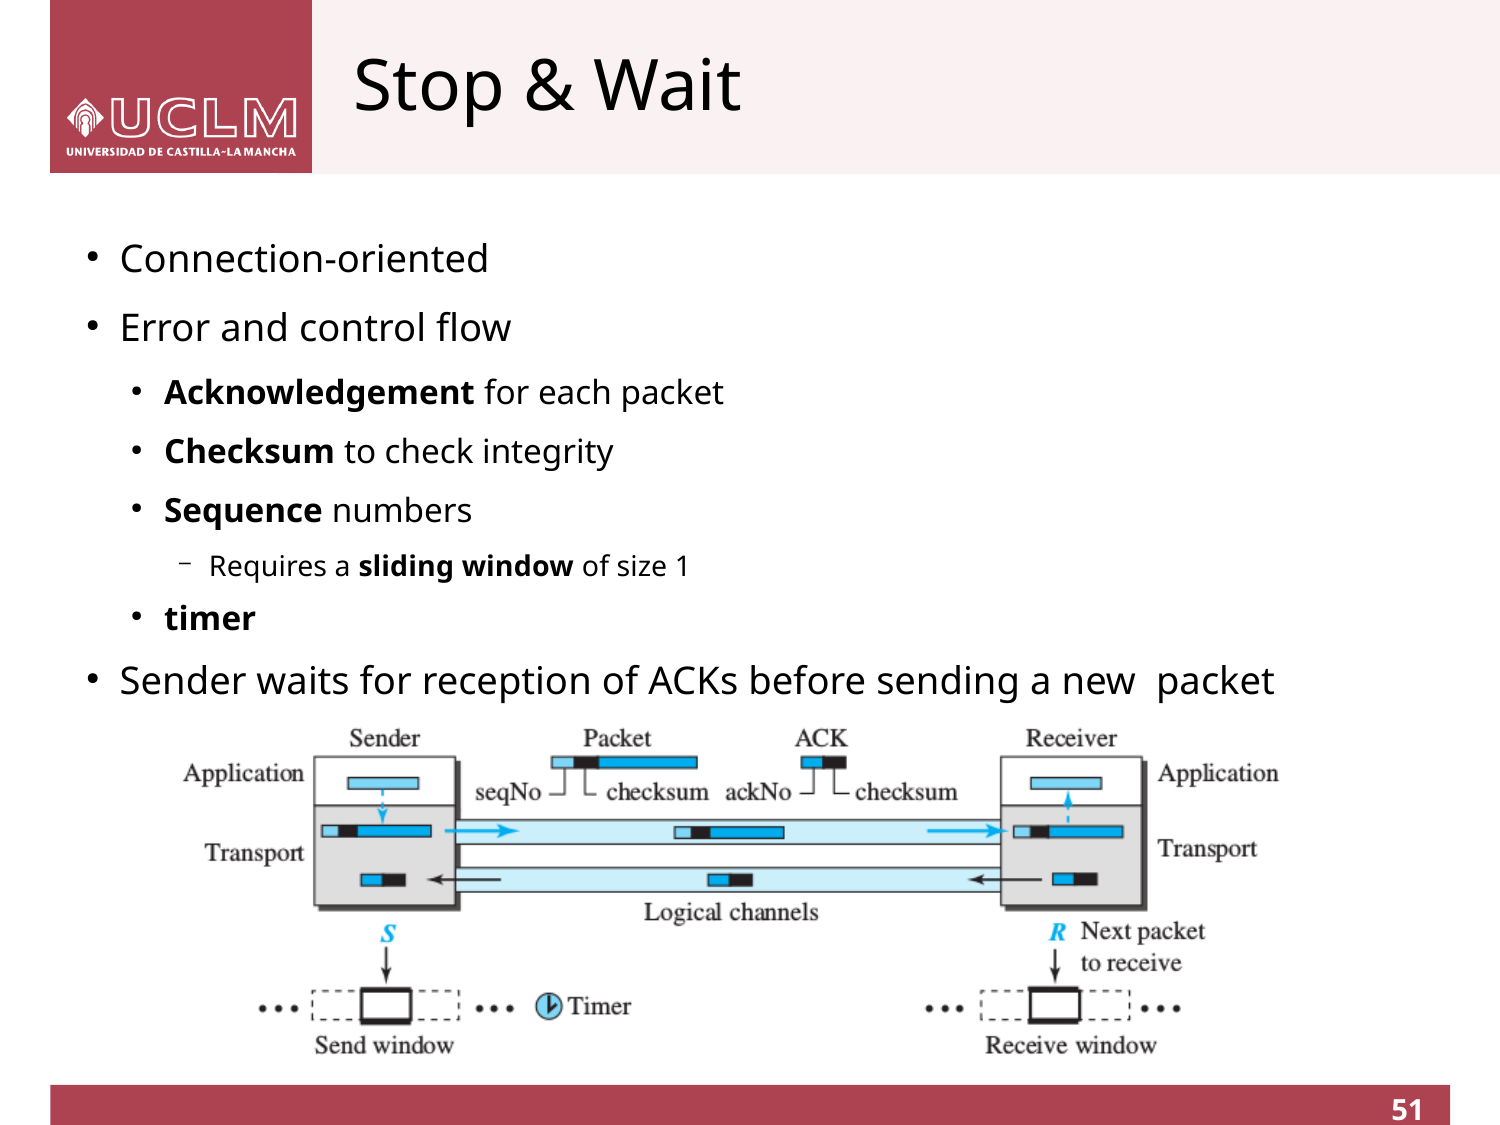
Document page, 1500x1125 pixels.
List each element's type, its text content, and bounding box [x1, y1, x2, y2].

title Stop & Wait [353, 6, 1425, 168]
picture [50, 0, 312, 173]
picture [176, 709, 1288, 1074]
list Connection-oriented Error and control flow Acknowledgement for each packet Checksum to check integrity Sequence numbers Requires a sliding window of size 1 timer Sender waits for reception of ACKs before sending a new packet [74, 231, 1425, 709]
